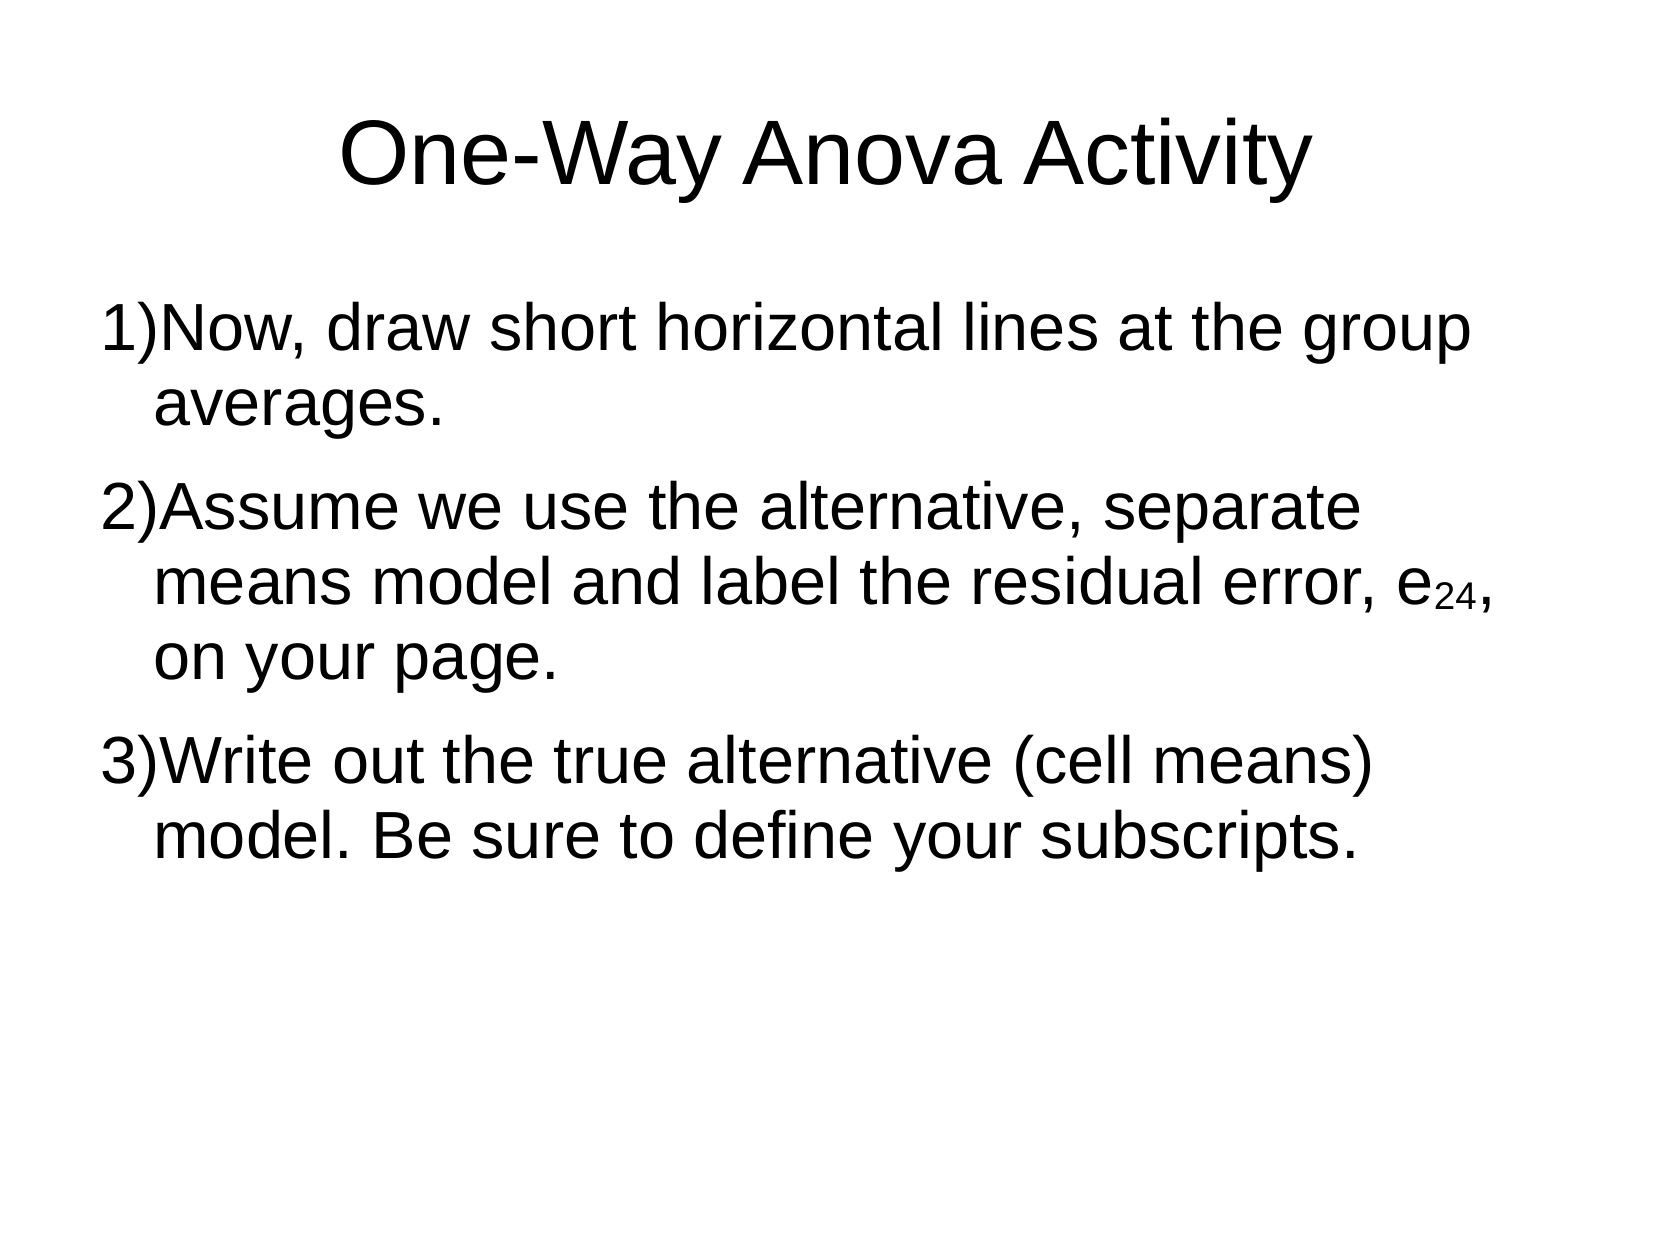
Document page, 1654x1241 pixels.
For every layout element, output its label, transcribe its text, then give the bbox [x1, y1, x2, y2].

list Now, draw short horizontal lines at the group averages. Assume we use the alternative, separate means model and label the residual error, e24, on your page. Write out the true alternative (cell means) model. Be sure to define your subscripts. [82, 290, 1571, 1010]
title One-Way Anova Activity [82, 49, 1571, 257]
